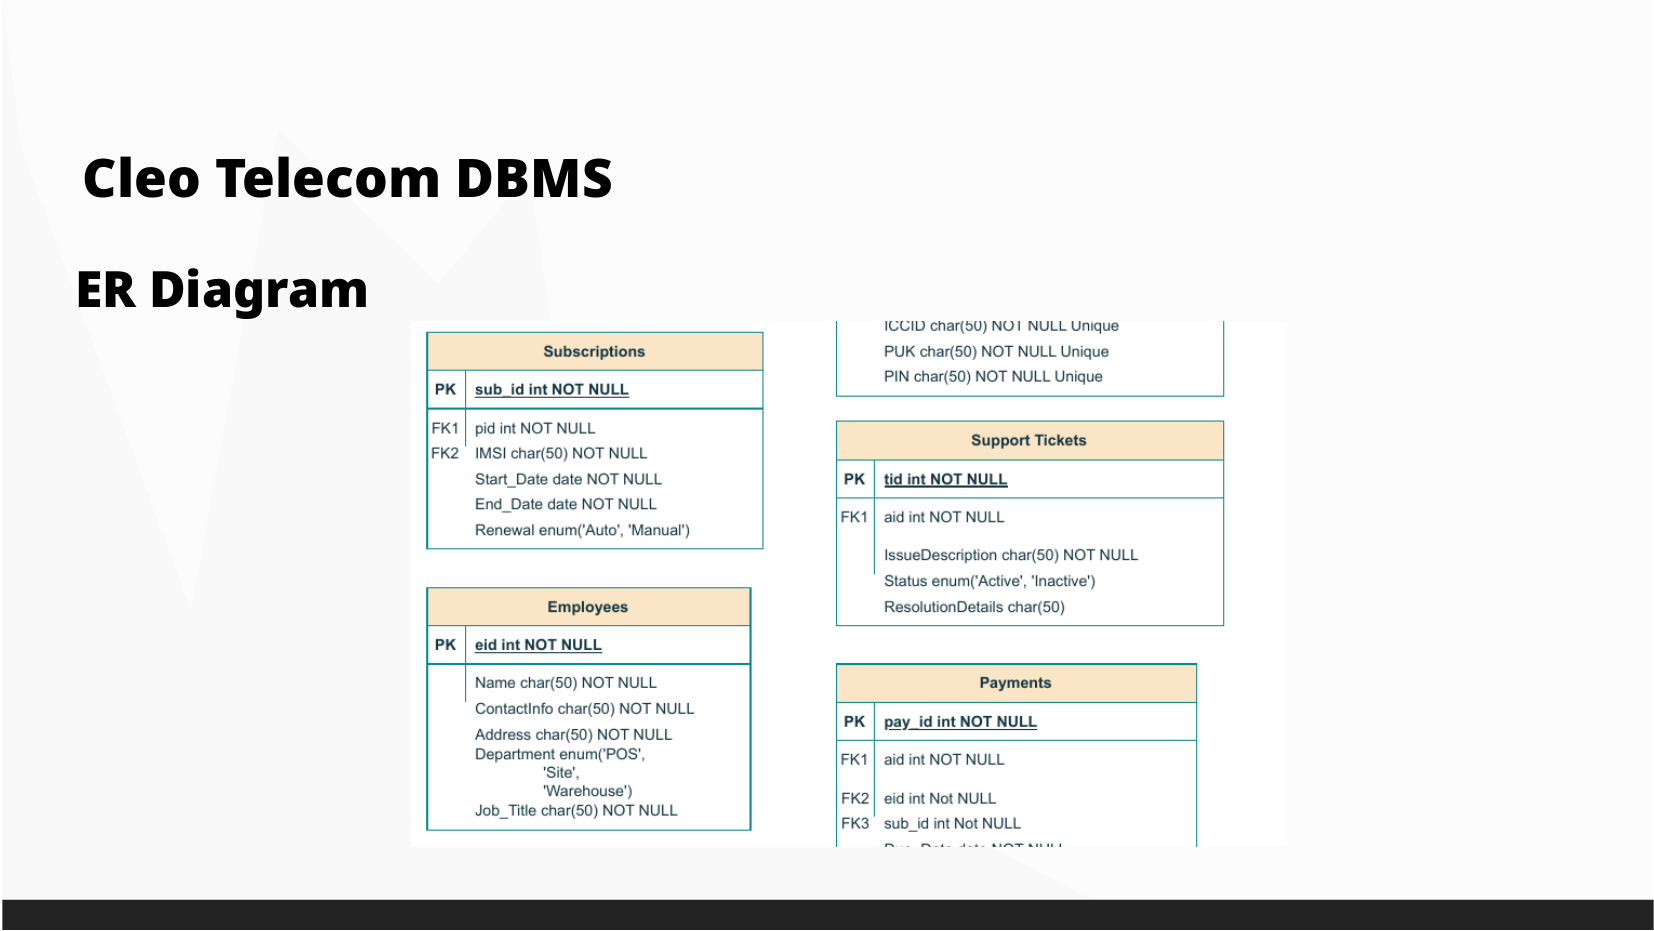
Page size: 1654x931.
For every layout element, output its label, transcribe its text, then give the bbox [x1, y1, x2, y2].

subtitle ER Diagram [75, 254, 1516, 662]
title Cleo Telecom DBMS [82, 99, 1571, 255]
picture [2, 0, 1654, 931]
